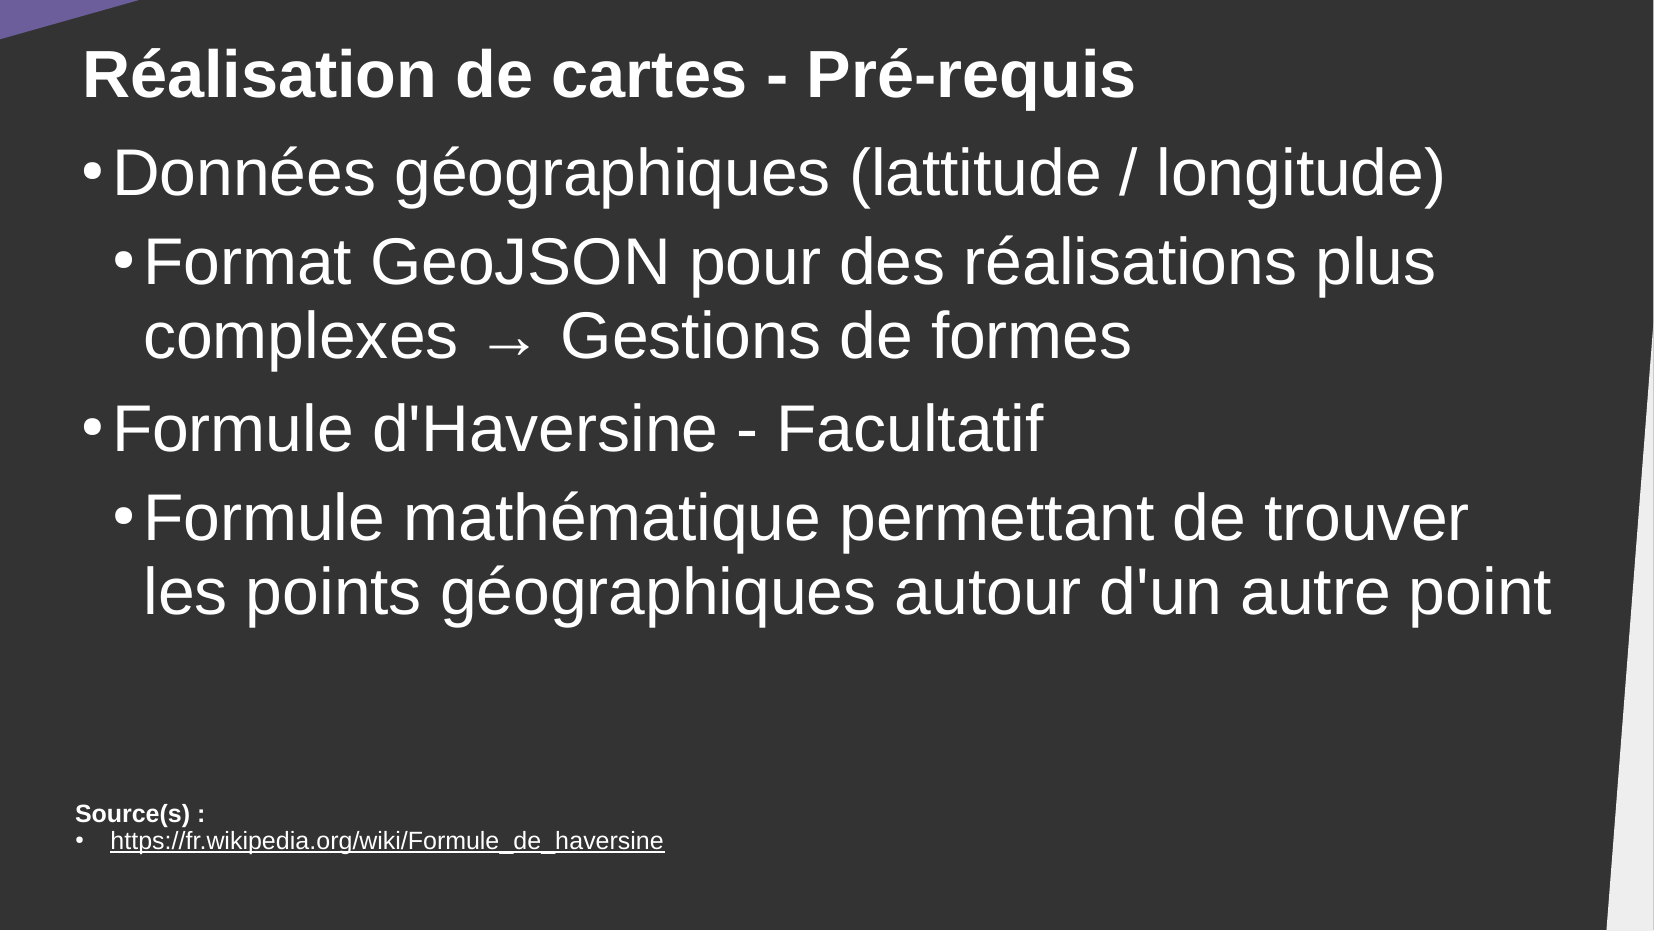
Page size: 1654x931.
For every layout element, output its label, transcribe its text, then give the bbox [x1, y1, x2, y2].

title Réalisation de cartes - Pré-requis [82, 37, 1619, 112]
list Données géographiques (lattitude / longitude) Format GeoJSON pour des réalisations plus complexes → Gestions de formes Formule d'Haversine - Facultatif Formule mathématique permettant de trouver les points géographiques autour d'un autre point [80, 135, 1560, 709]
text_box [1606, 315, 1654, 931]
text_box [0, 0, 140, 40]
text_box Source(s) : https://fr.wikipedia.org/wiki/Formule_de_haversine [60, 791, 1546, 919]
